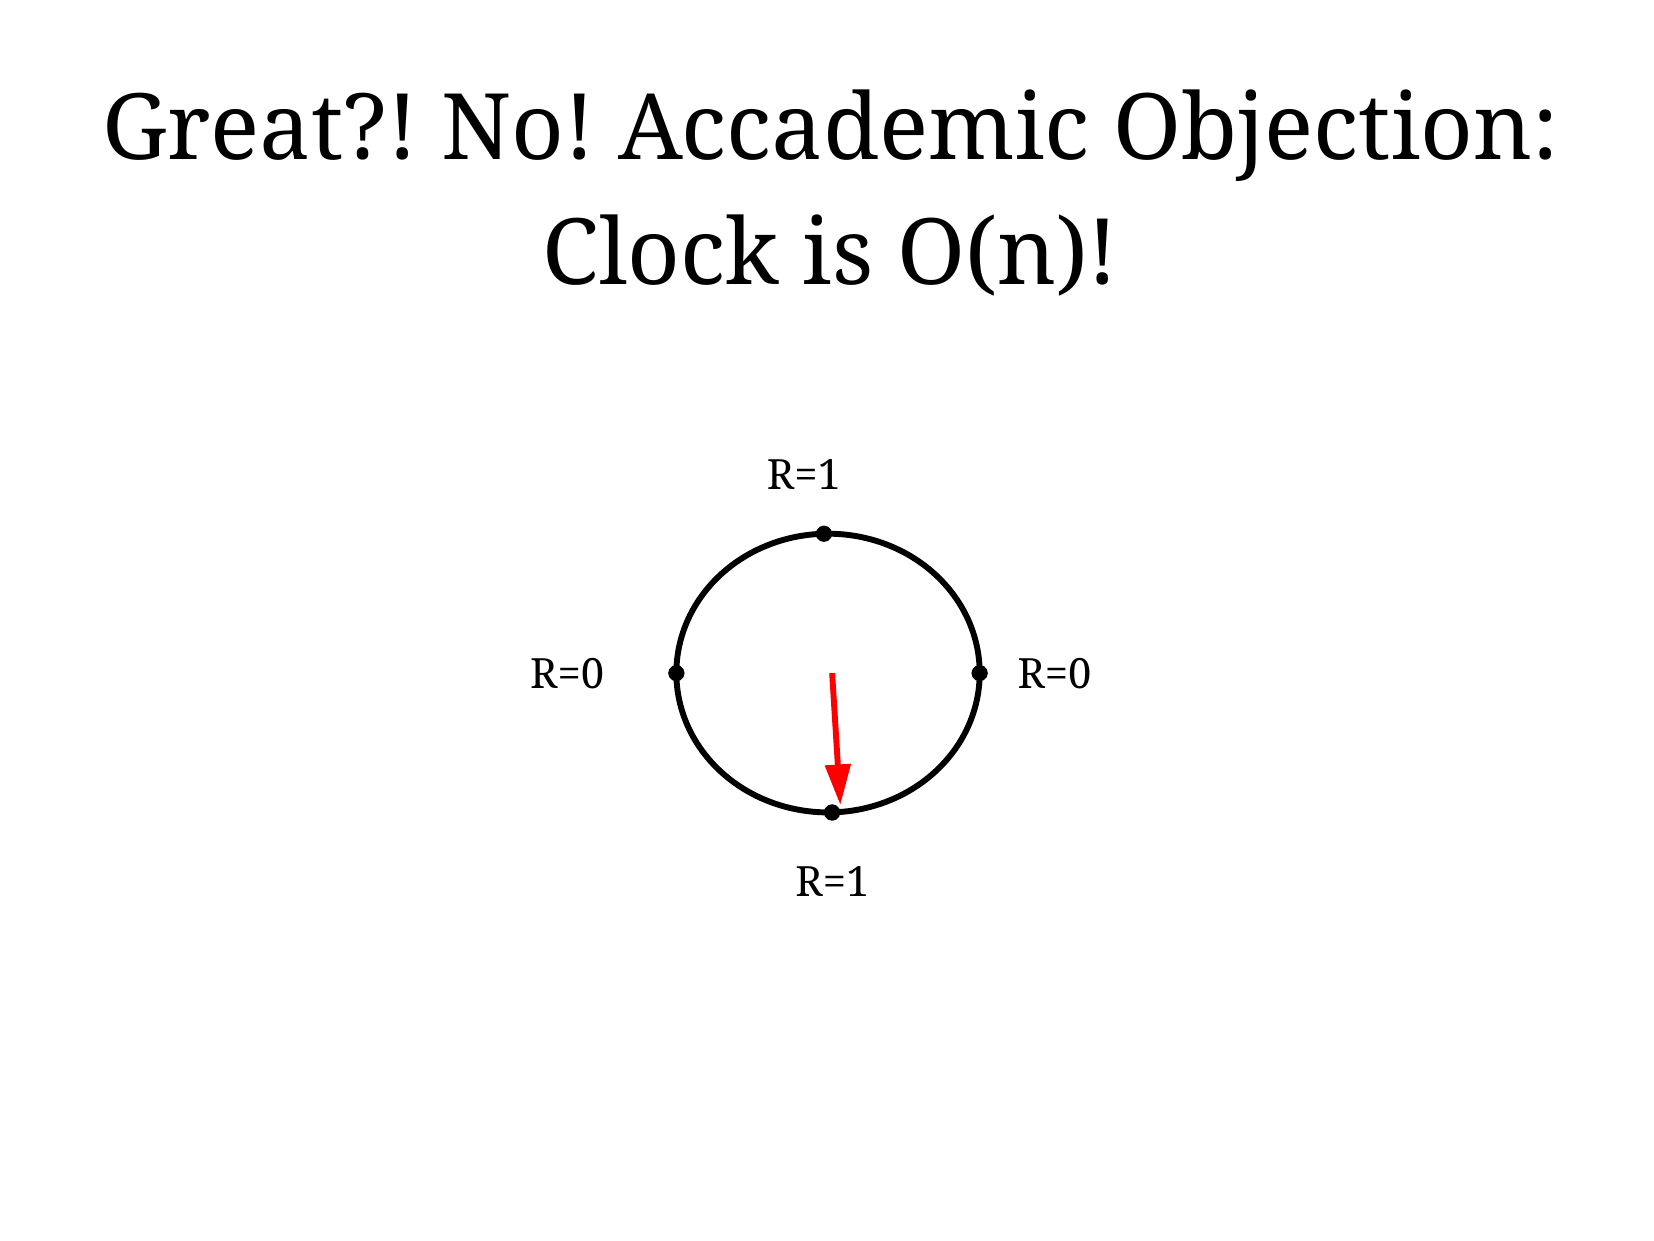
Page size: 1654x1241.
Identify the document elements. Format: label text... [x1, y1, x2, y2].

text_box [983, 665, 988, 681]
text_box R=1 [752, 437, 940, 526]
text_box [816, 526, 832, 531]
text_box [971, 665, 976, 681]
text_box [668, 665, 673, 681]
text_box [824, 804, 840, 809]
text_box R=0 [515, 636, 659, 726]
title Great?! No! Accademic Objection: Clock is O(n)! [86, 59, 1576, 313]
text_box [824, 816, 840, 821]
text_box R=0 [1002, 636, 1182, 726]
text_box [816, 537, 832, 542]
text_box R=1 [780, 844, 952, 934]
text_box [680, 665, 685, 681]
